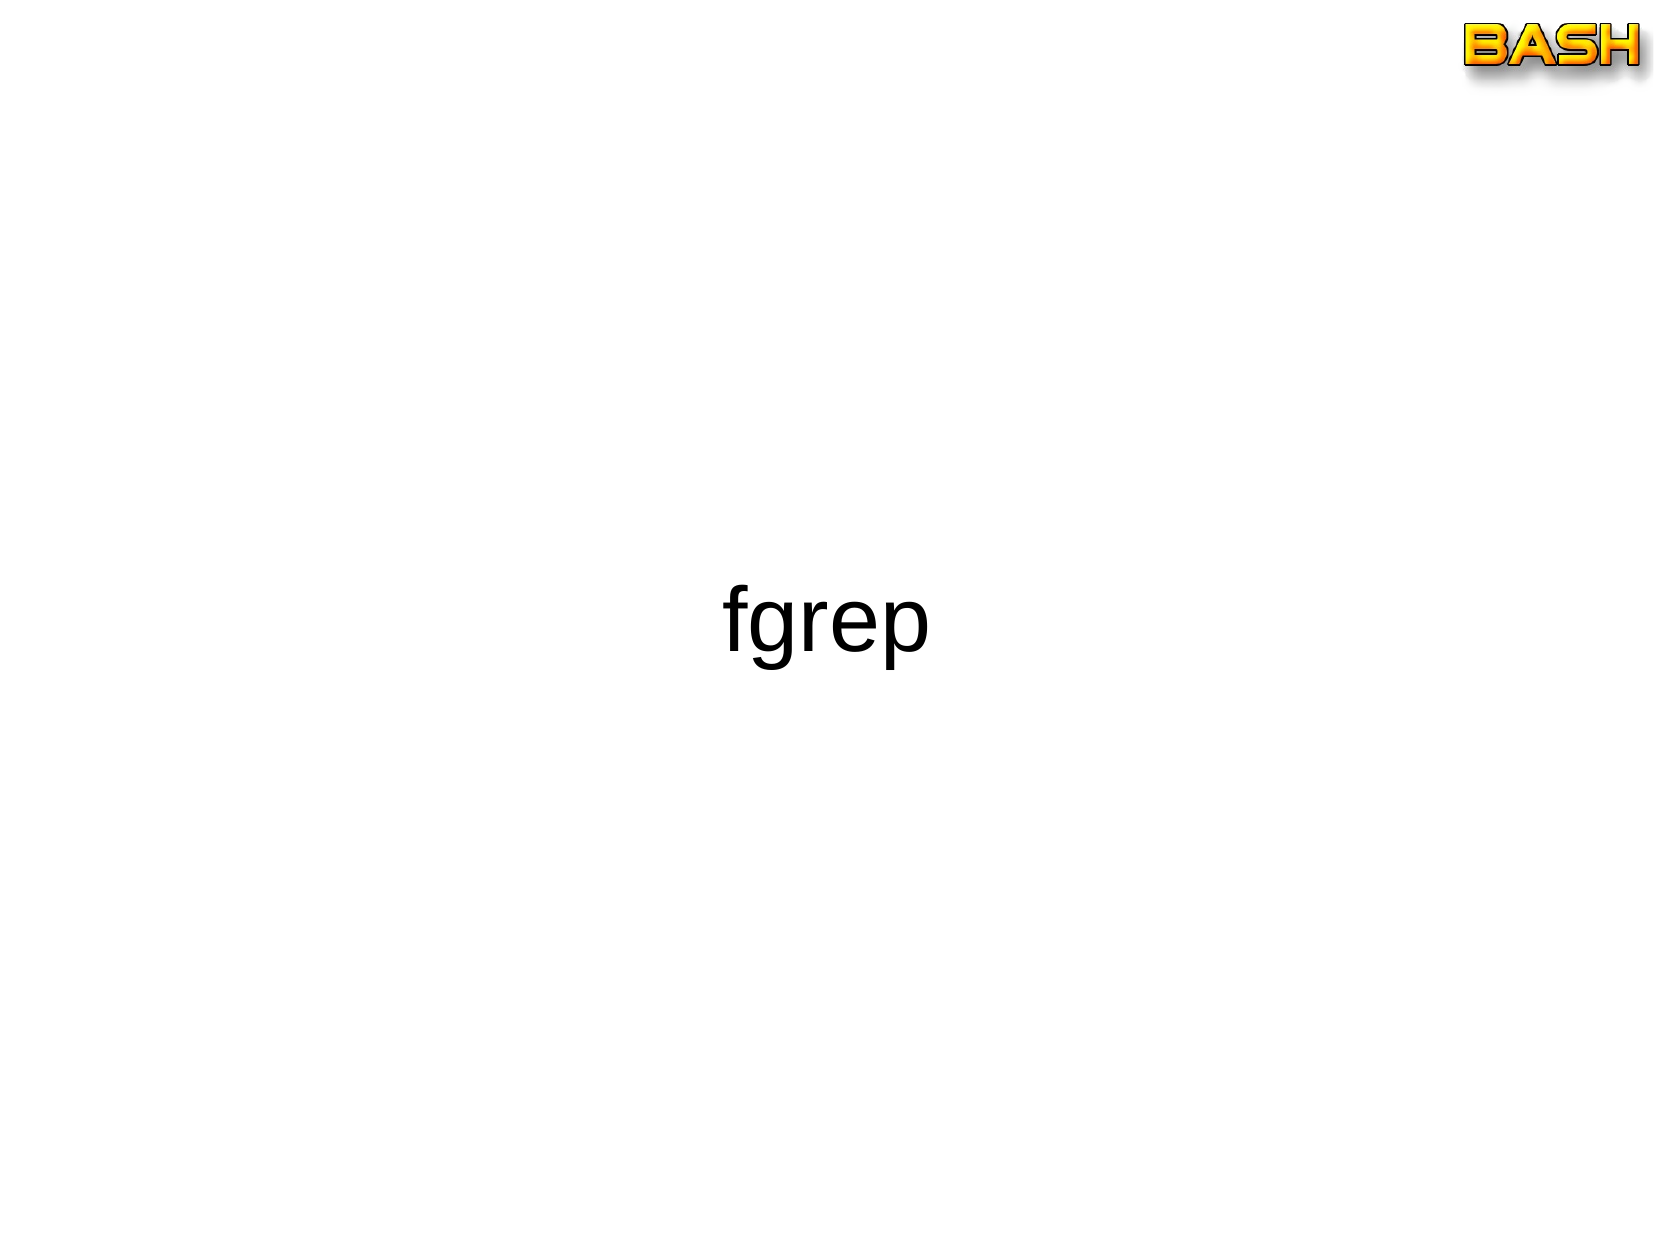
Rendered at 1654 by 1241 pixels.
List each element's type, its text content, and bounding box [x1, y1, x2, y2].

title fgrep [82, 523, 1571, 717]
picture [1450, 0, 1654, 96]
